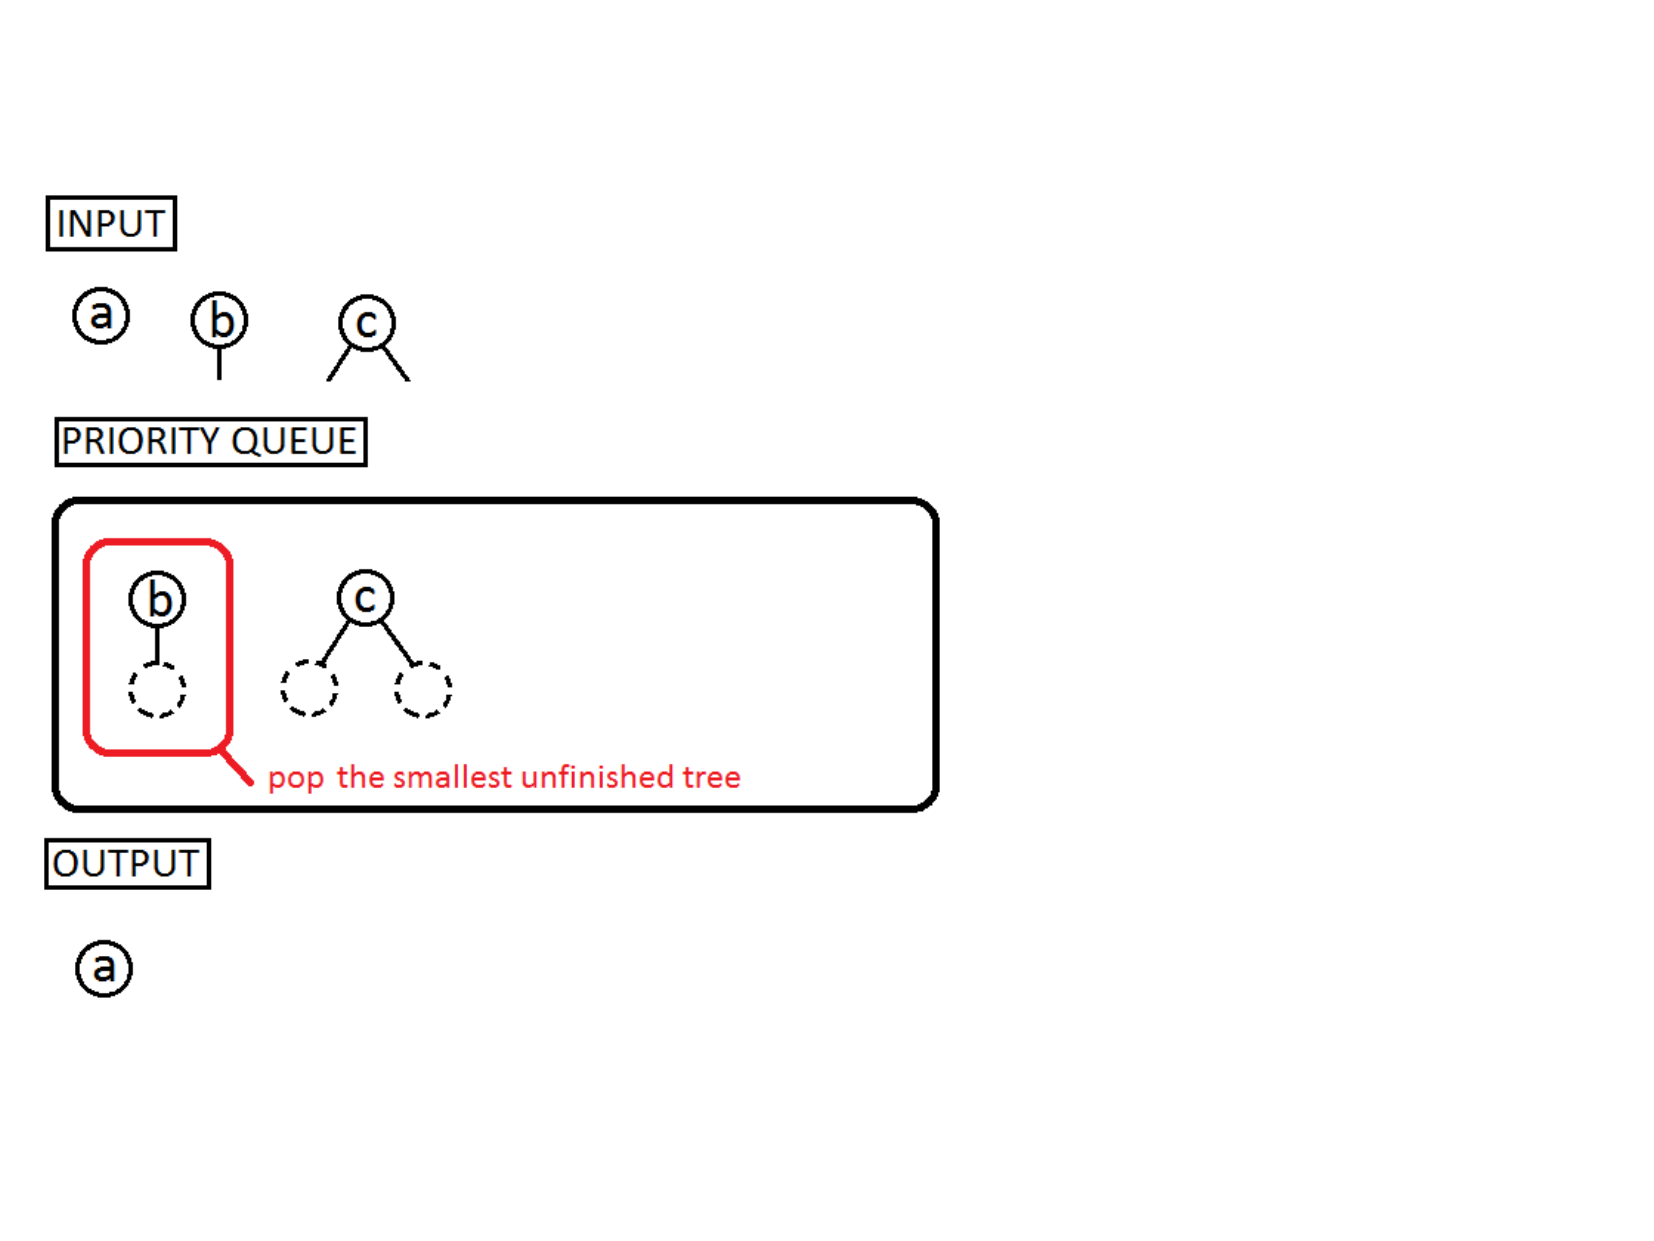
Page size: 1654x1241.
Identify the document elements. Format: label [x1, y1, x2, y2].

picture [9, 169, 1654, 1085]
